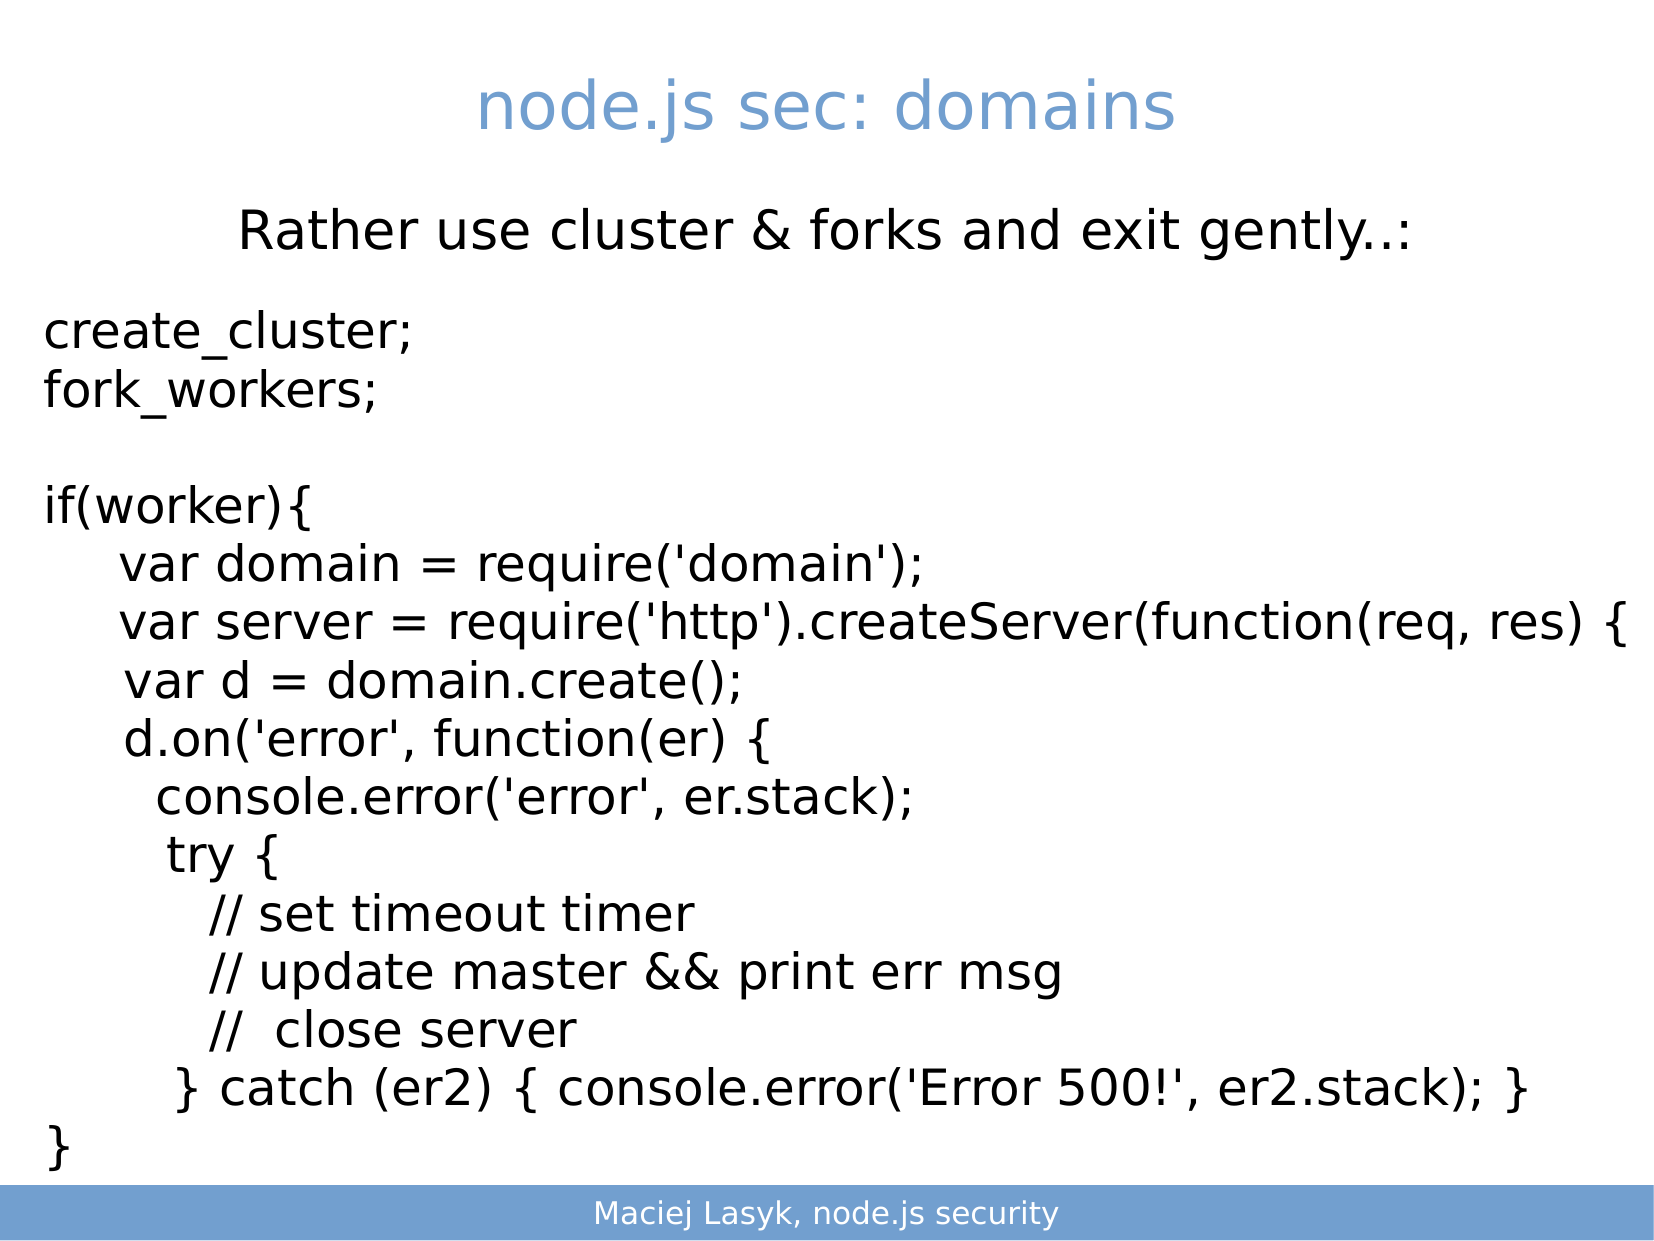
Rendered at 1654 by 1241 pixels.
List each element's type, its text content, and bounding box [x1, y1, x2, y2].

text_box [0, 1185, 1654, 1241]
text_box Maciej Lasyk, node.js security [578, 1188, 1076, 1240]
text_box create_cluster; fork_workers; if(worker){ var domain = require('domain'); var server = require('http').createServer(function(req, res) { var d = domain.create(); d.on('error', function(er) { console.error('error', er.stack); try { // set timeout timer // update master && print err msg // close server } catch (er2) { console.error('Error 500!', er2.stack); } } [28, 294, 1648, 1184]
text_box node.js sec: domains [460, 60, 1193, 153]
text_box Rather use cluster & forks and exit gently..: [222, 192, 1431, 271]
